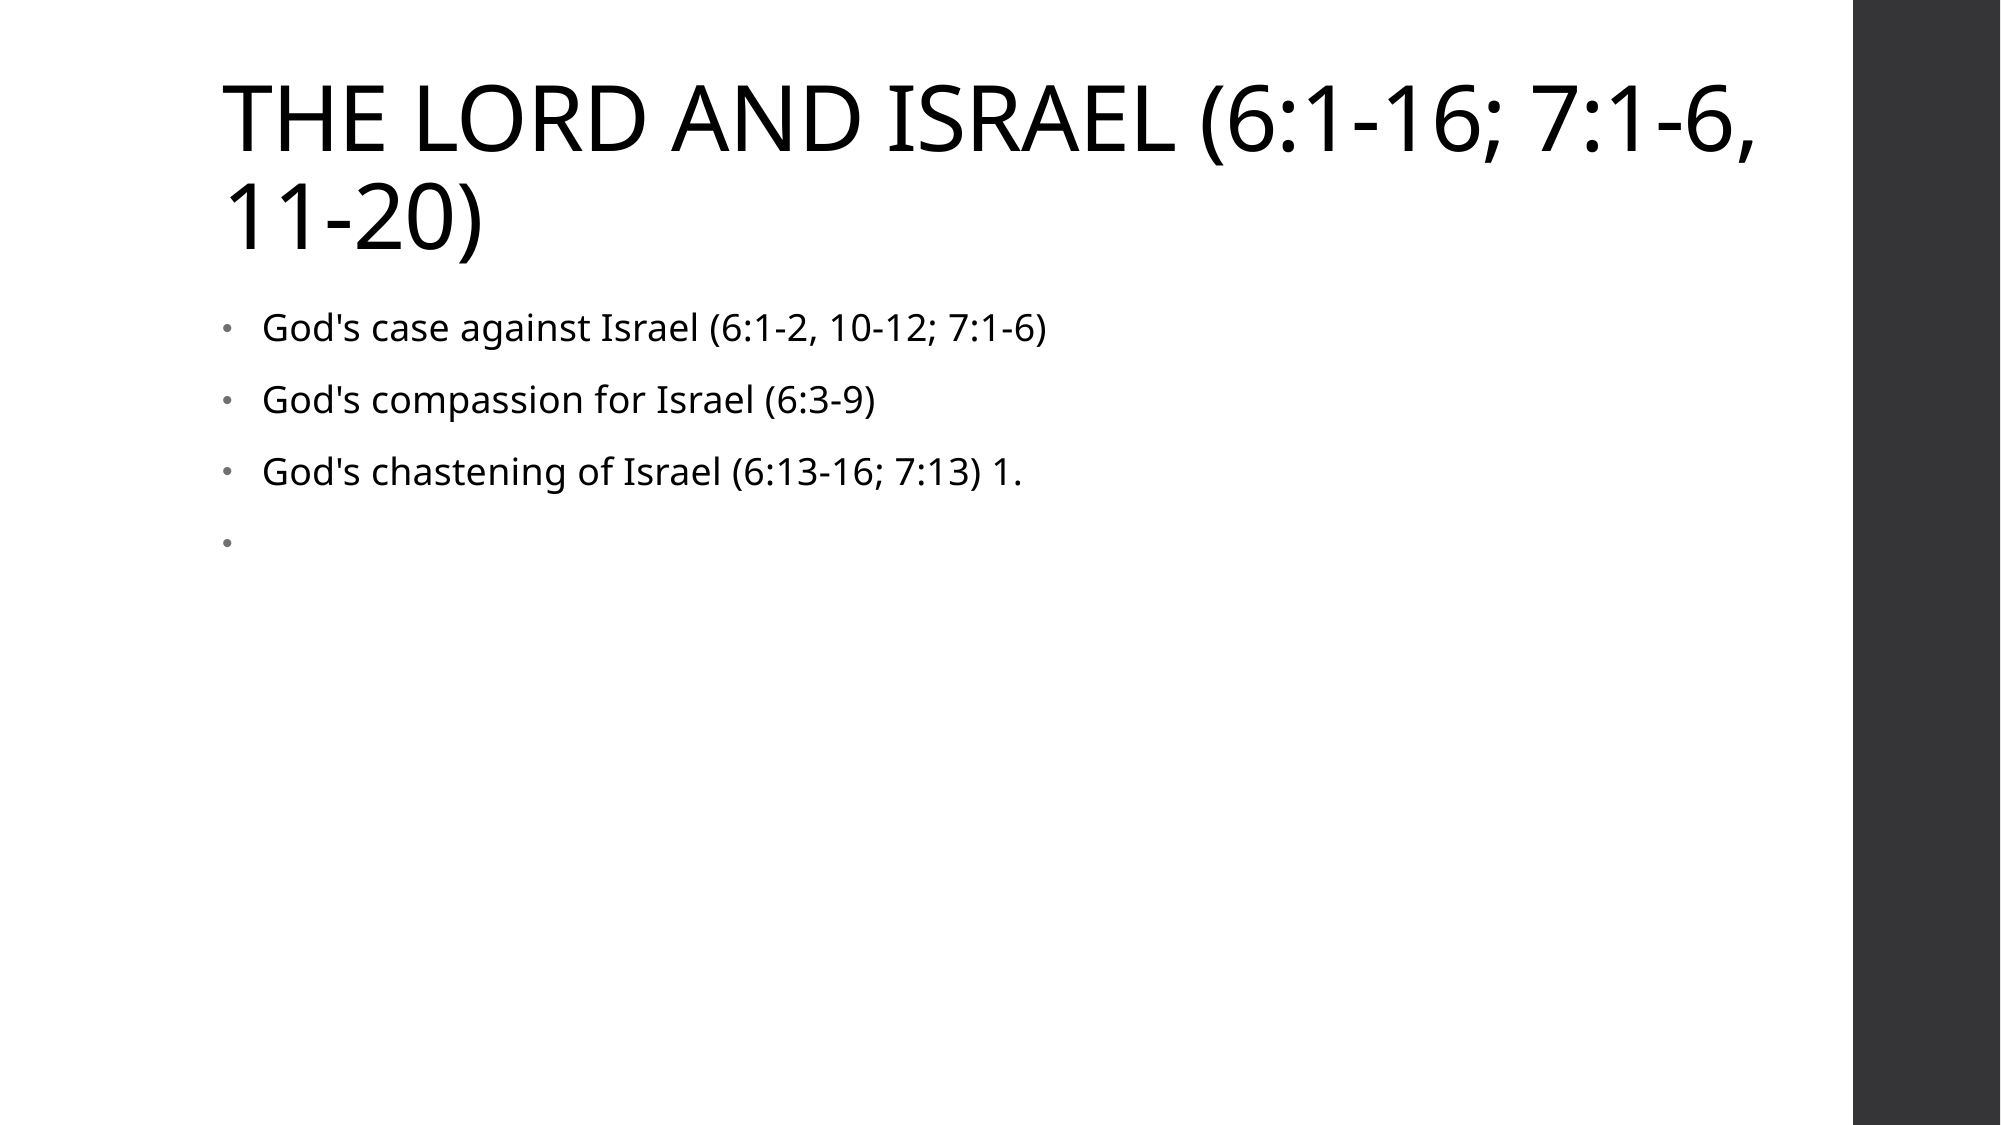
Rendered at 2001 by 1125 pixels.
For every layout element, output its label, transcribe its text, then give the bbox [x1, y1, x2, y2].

list God's case against Israel (6:1-2, 10-12; 7:1-6) God's compassion for Israel (6:3-9) God's chastening of Israel (6:13-16; 7:13) 1. [206, 299, 1617, 1014]
title THE LORD AND ISRAEL (6:1-16; 7:1-6, 11-20) [206, 60, 1797, 278]
